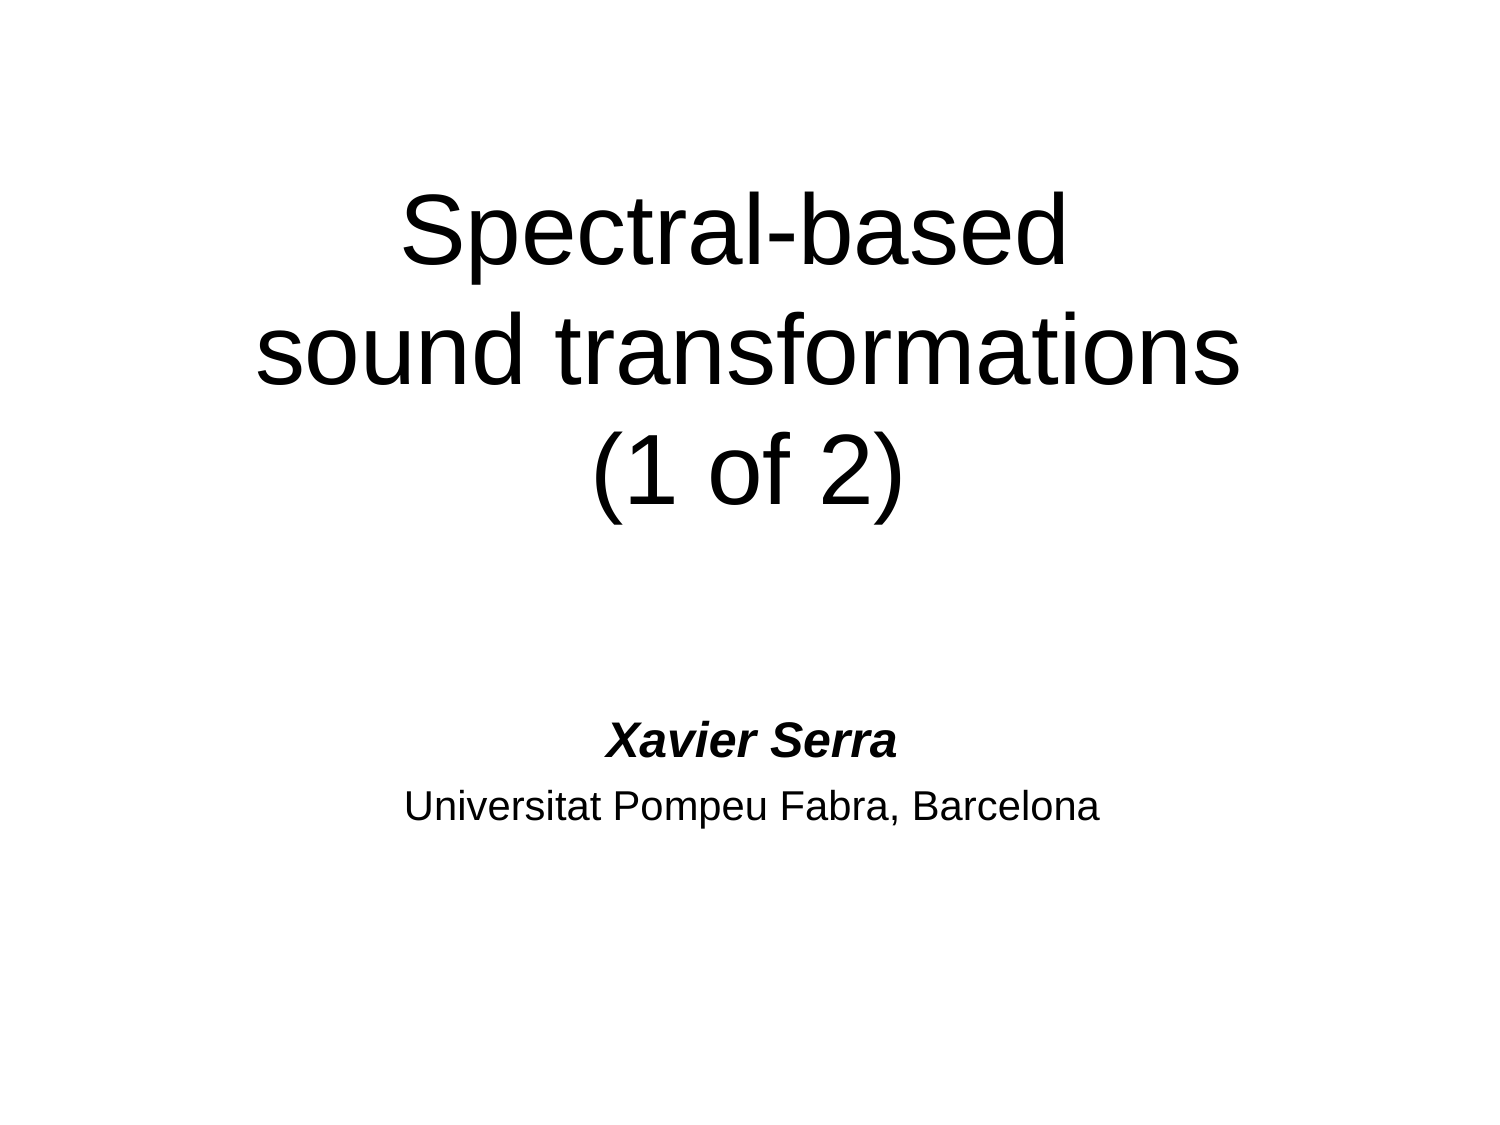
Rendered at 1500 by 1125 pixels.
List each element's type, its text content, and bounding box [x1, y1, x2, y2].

text_box Xavier Serra Universitat Pompeu Fabra, Barcelona [338, 704, 1166, 887]
title Spectral-based sound transformations (1 of 2) [126, 100, 1334, 590]
